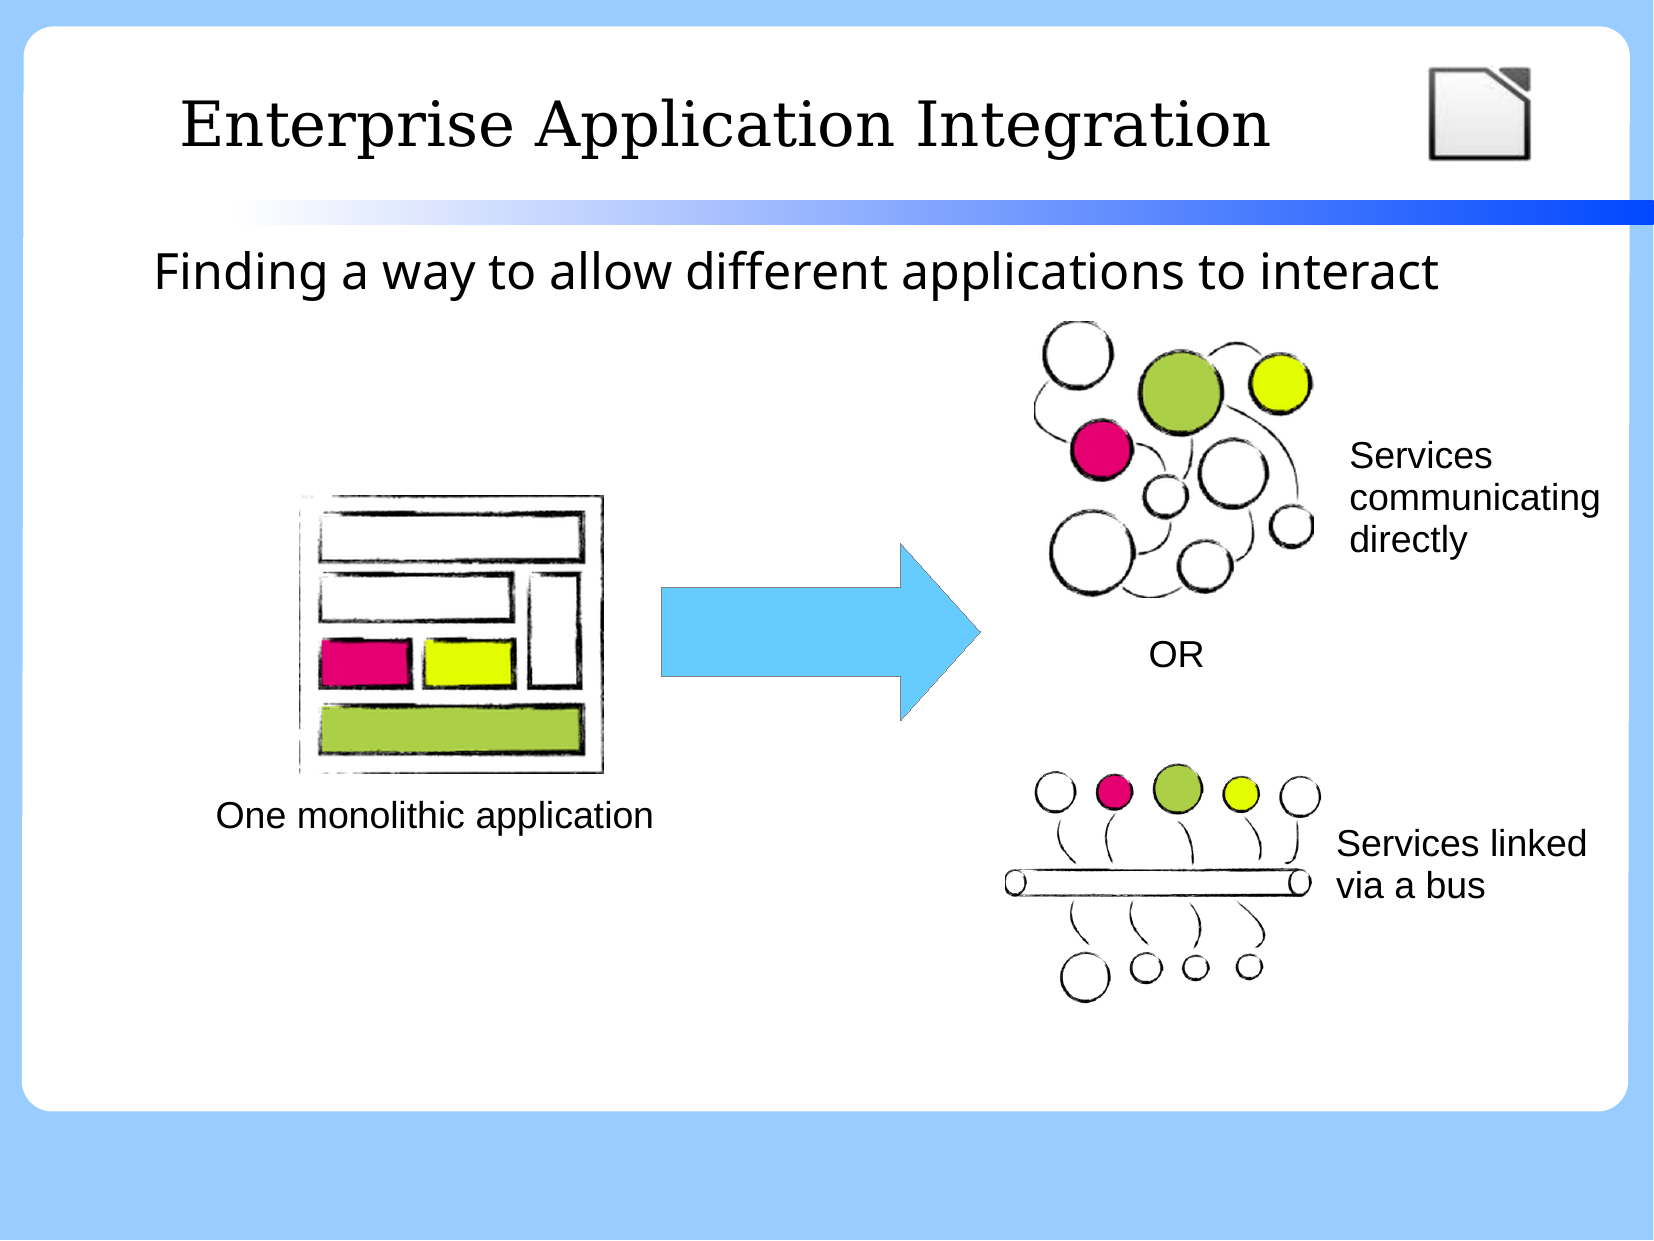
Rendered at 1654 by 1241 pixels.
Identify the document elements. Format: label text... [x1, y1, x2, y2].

text_box One monolithic application [200, 786, 686, 886]
list Finding a way to allow different applications to interact [82, 236, 1571, 1055]
text_box OR [1133, 625, 1220, 683]
picture [980, 755, 1338, 1016]
text_box Services communicating directly [1334, 427, 1619, 569]
text_box Services linked via a bus [1321, 814, 1607, 914]
picture [295, 488, 610, 780]
text_box [661, 543, 981, 721]
picture [1004, 307, 1335, 615]
picture [1417, 47, 1562, 177]
title Enterprise Application Integration [82, 49, 1371, 201]
